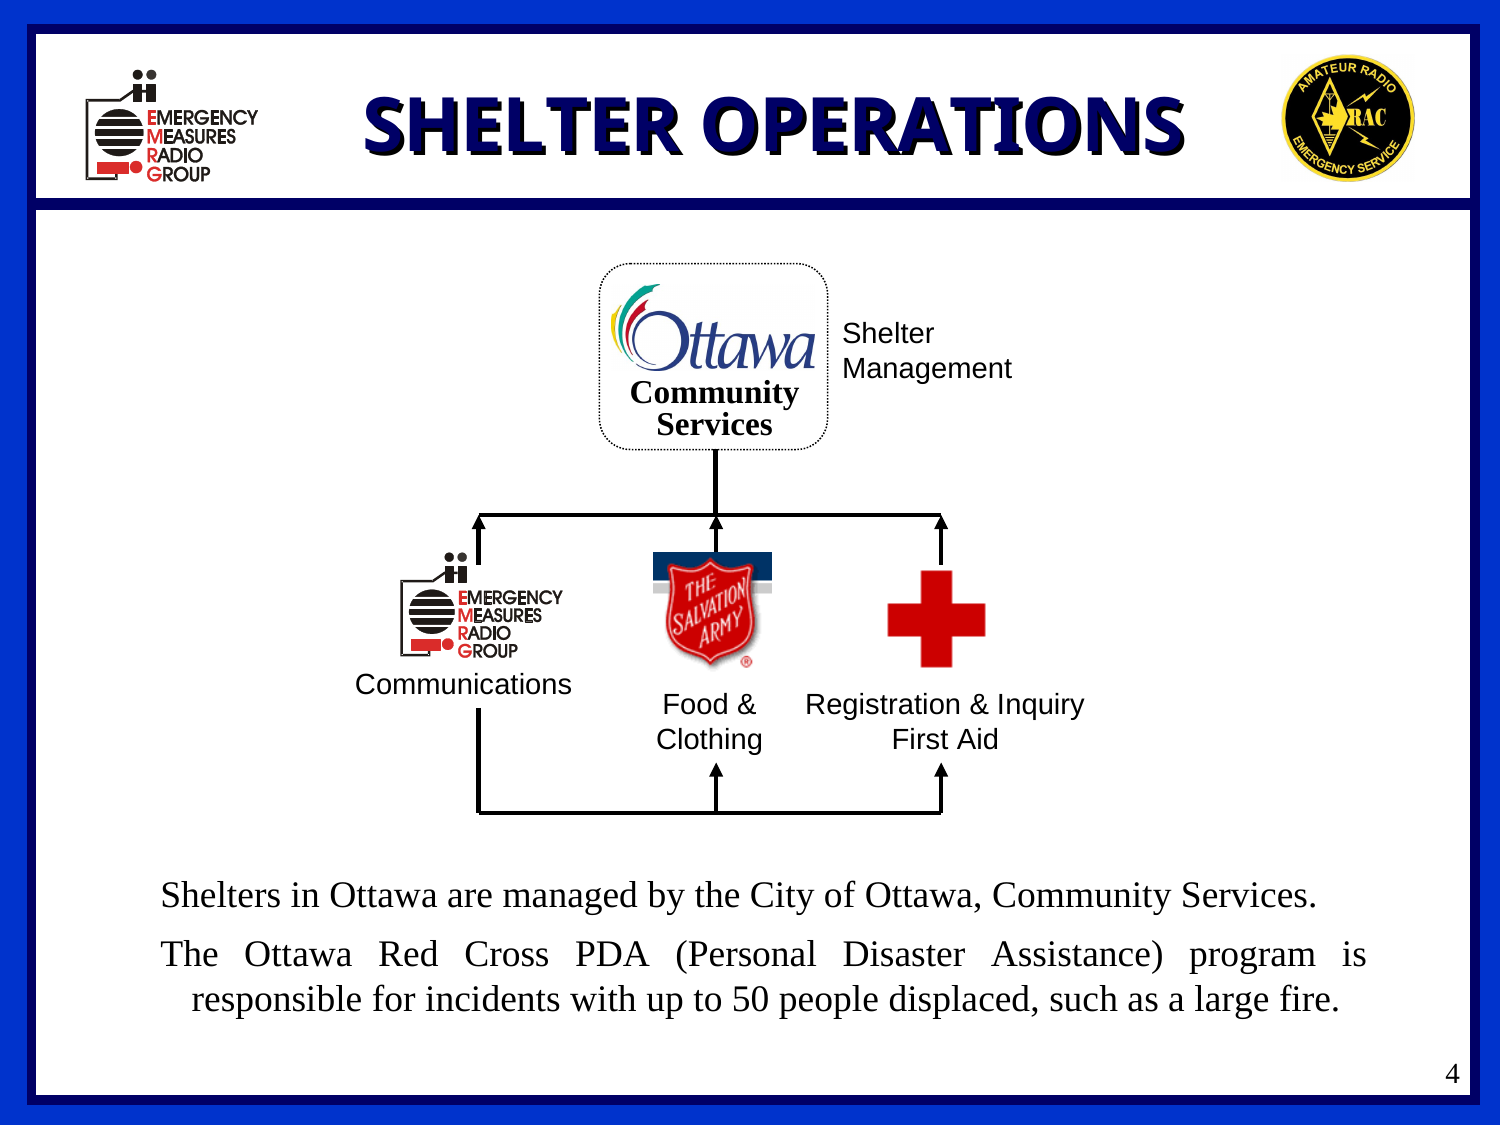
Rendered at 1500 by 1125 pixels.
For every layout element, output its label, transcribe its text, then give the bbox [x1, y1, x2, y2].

chart [878, 565, 992, 674]
picture [400, 552, 563, 658]
text_box Registration & Inquiry First Aid [790, 677, 1101, 763]
text_box Shelter Management [827, 307, 1028, 393]
picture [653, 552, 772, 673]
picture [611, 284, 815, 371]
text_box Community Services [614, 370, 815, 450]
text_box Food & Clothing [641, 677, 779, 763]
picture [1281, 54, 1415, 182]
text_box SHELTER OPERATIONS [347, 68, 1200, 175]
text_box Shelters in Ottawa are managed by the City of Ottawa, Community Services. The Ottawa Red Cross PDA (Personal Disaster Assistance) program is responsible for incidents with up to 50 people displaced, such as a large fire. [145, 862, 1384, 1027]
text_box Communications [340, 657, 588, 709]
